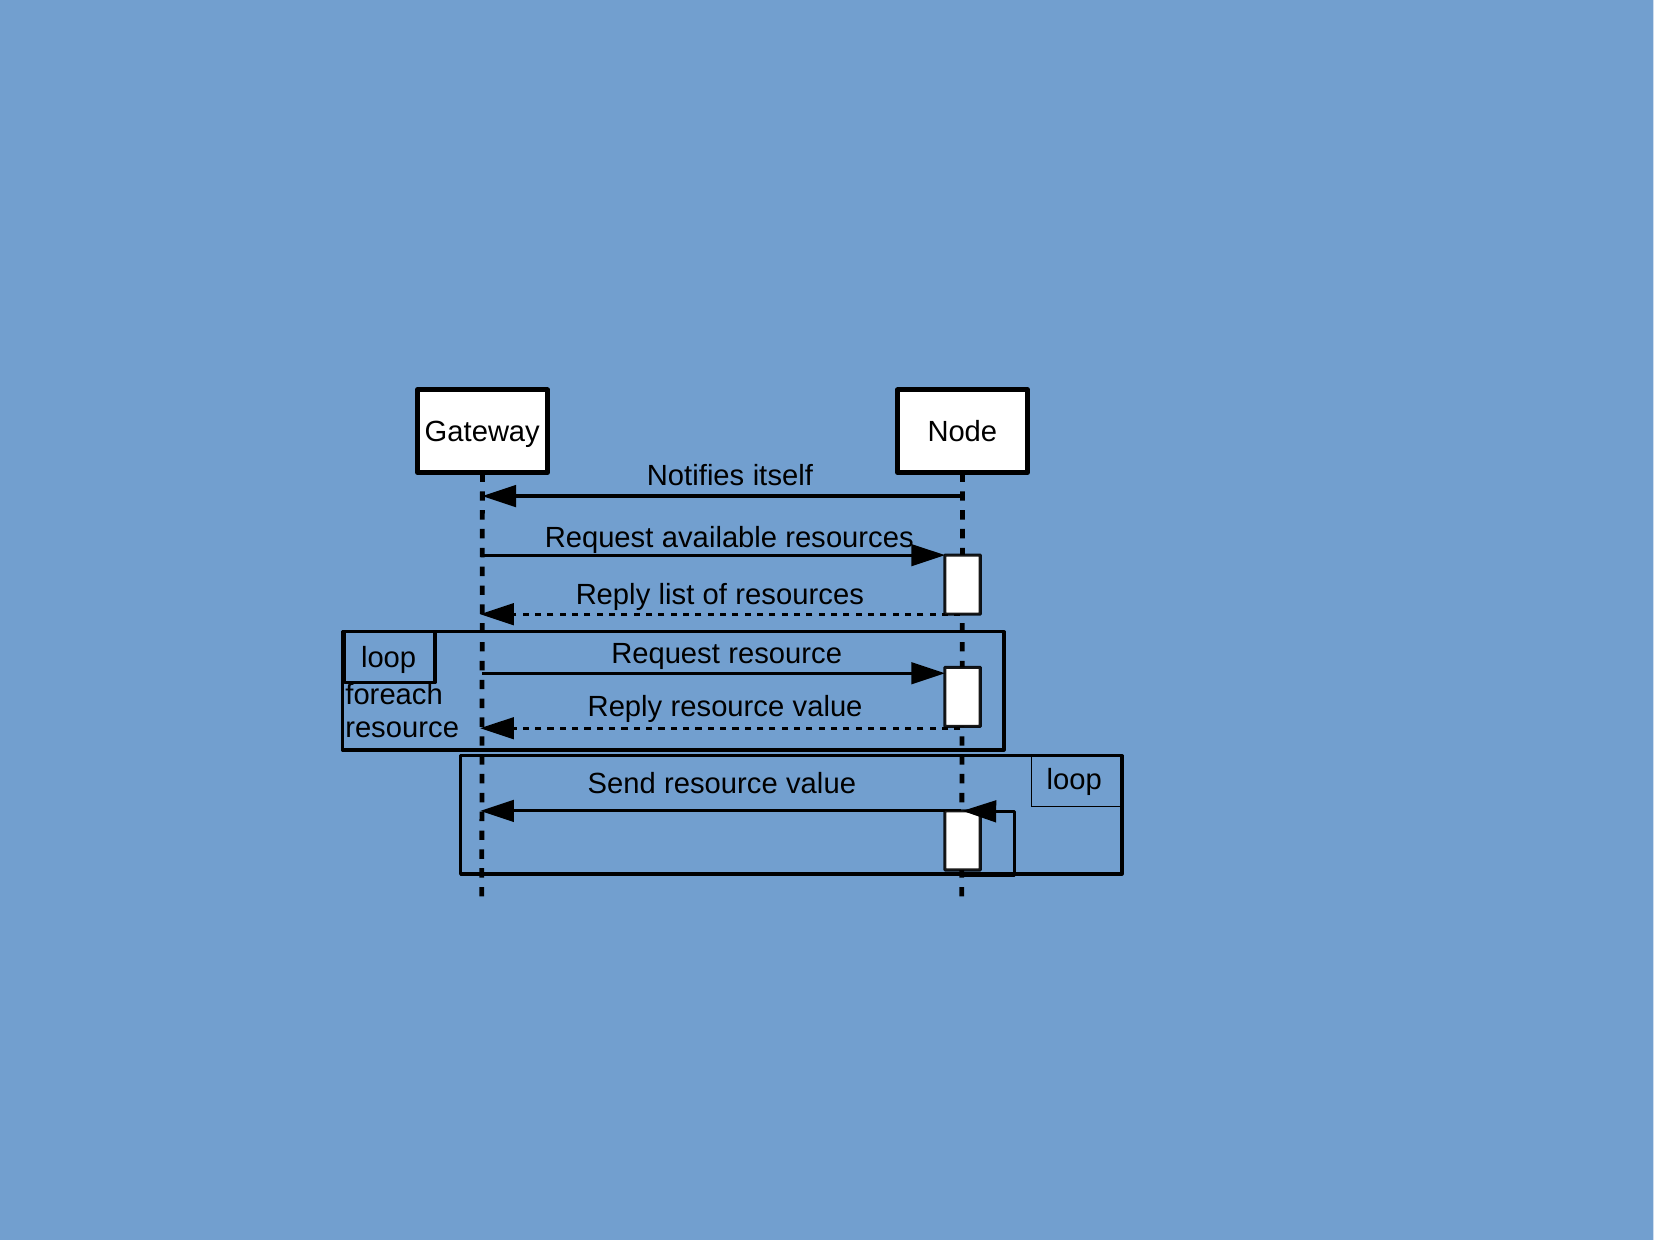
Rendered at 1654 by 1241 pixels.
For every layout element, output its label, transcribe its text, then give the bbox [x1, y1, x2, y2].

text_box Node [912, 407, 1013, 455]
text_box [944, 555, 981, 615]
text_box [897, 389, 1028, 473]
text_box Notifies itself [632, 451, 829, 499]
text_box [944, 667, 981, 727]
text_box Request resource [596, 629, 858, 678]
text_box loop [1031, 755, 1123, 807]
text_box Request available resources [529, 513, 930, 562]
text_box Gateway [409, 407, 556, 455]
text_box Reply resource value [572, 682, 879, 731]
text_box Reply list of resources [561, 570, 880, 619]
text_box [944, 810, 981, 870]
text_box Send resource value [573, 759, 872, 808]
text_box loop [344, 631, 436, 683]
text_box [417, 389, 548, 407]
text_box foreach resource [330, 637, 485, 751]
text_box [417, 455, 548, 473]
